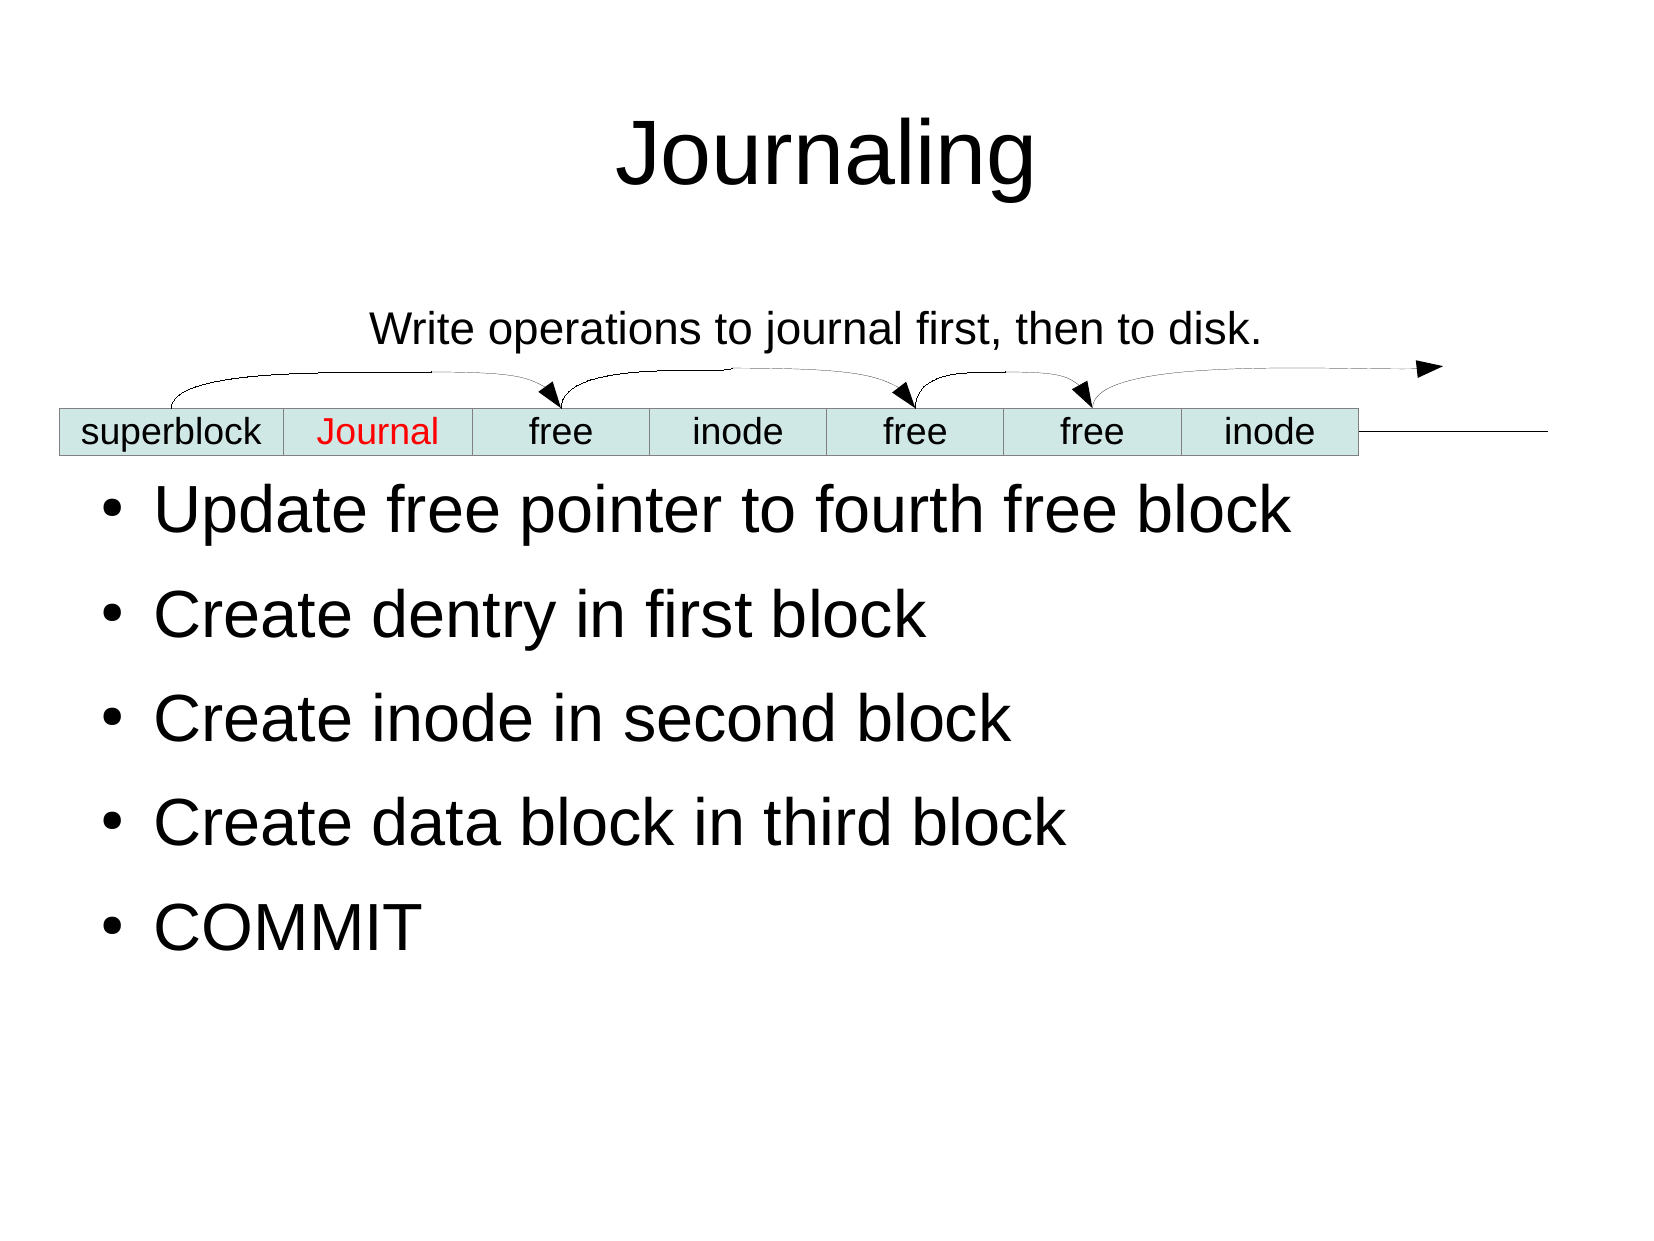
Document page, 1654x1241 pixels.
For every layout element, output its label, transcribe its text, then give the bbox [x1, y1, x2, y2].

list Update free pointer to fourth free block Create dentry in first block Create inode in second block Create data block in third block COMMIT [82, 472, 1571, 1109]
text_box free [826, 408, 1003, 456]
text_box Journal [283, 408, 472, 456]
text_box inode [1181, 408, 1359, 456]
text_box Write operations to journal first, then to disk. [354, 295, 1335, 362]
title Journaling [82, 49, 1571, 257]
text_box free [472, 408, 649, 456]
text_box superblock [59, 408, 283, 456]
text_box free [1003, 408, 1181, 456]
text_box inode [649, 408, 826, 456]
